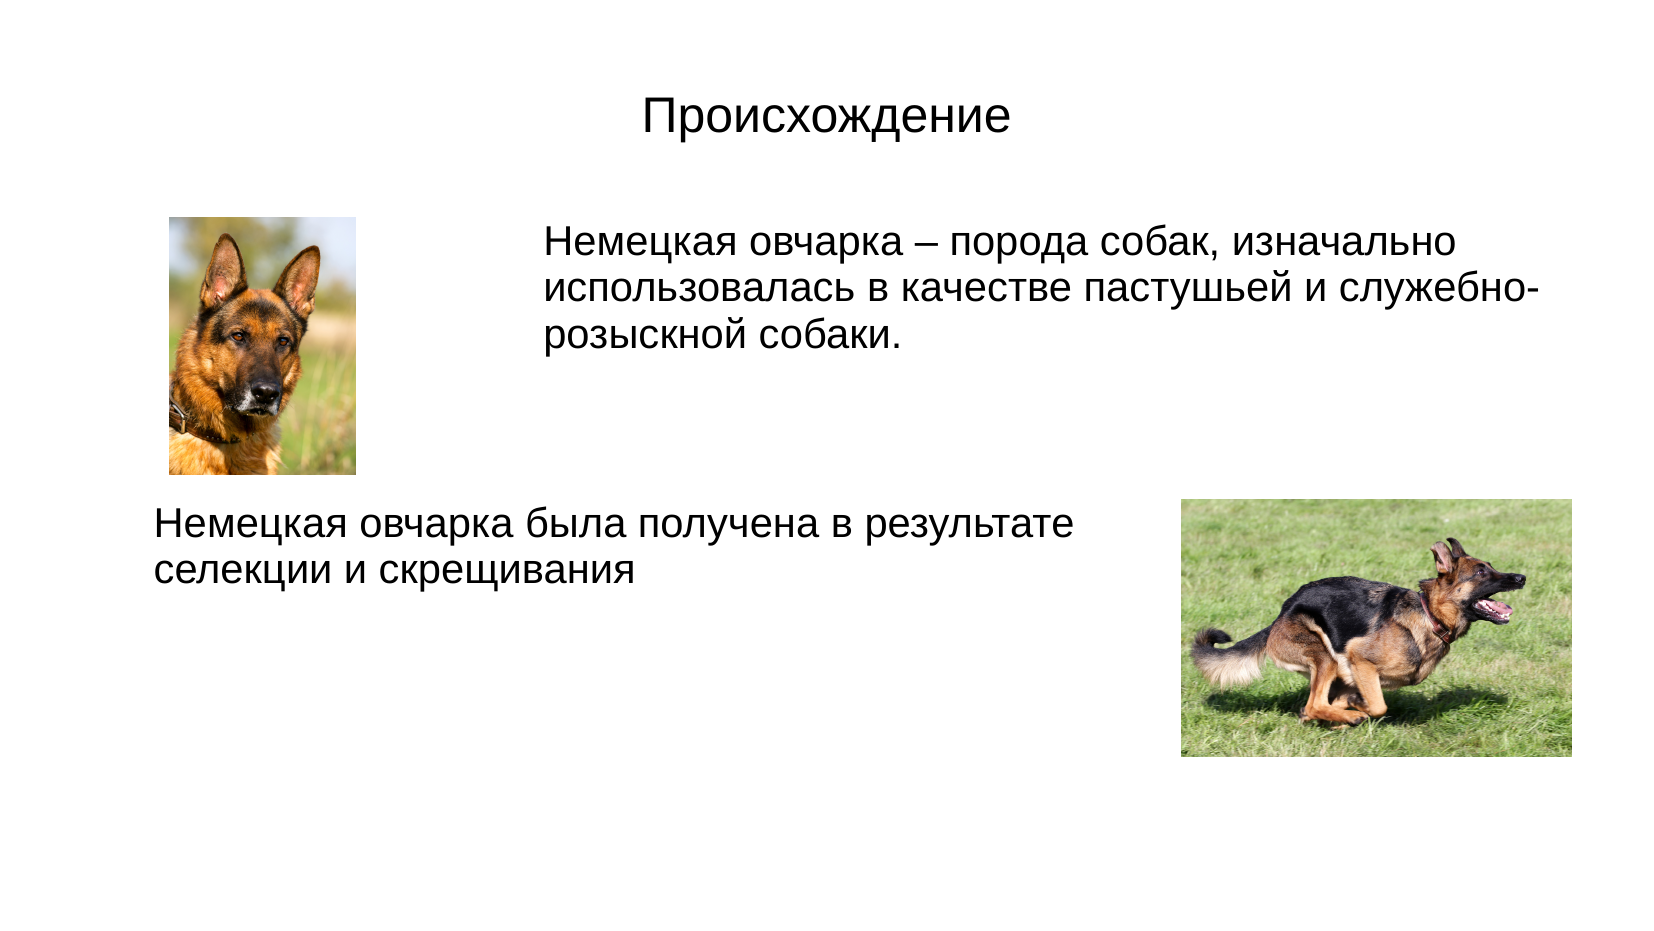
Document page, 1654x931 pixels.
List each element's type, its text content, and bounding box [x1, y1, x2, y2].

picture [169, 217, 356, 475]
list Немецкая овчарка – порода собак, изначально использовалась в качестве пастушьей и служебно-розыскной собаки. [472, 217, 1572, 475]
picture [1181, 499, 1572, 757]
list Немецкая овчарка была получена в результате селекции и скрещивания [82, 499, 1152, 757]
title Происхождение [82, 37, 1571, 193]
